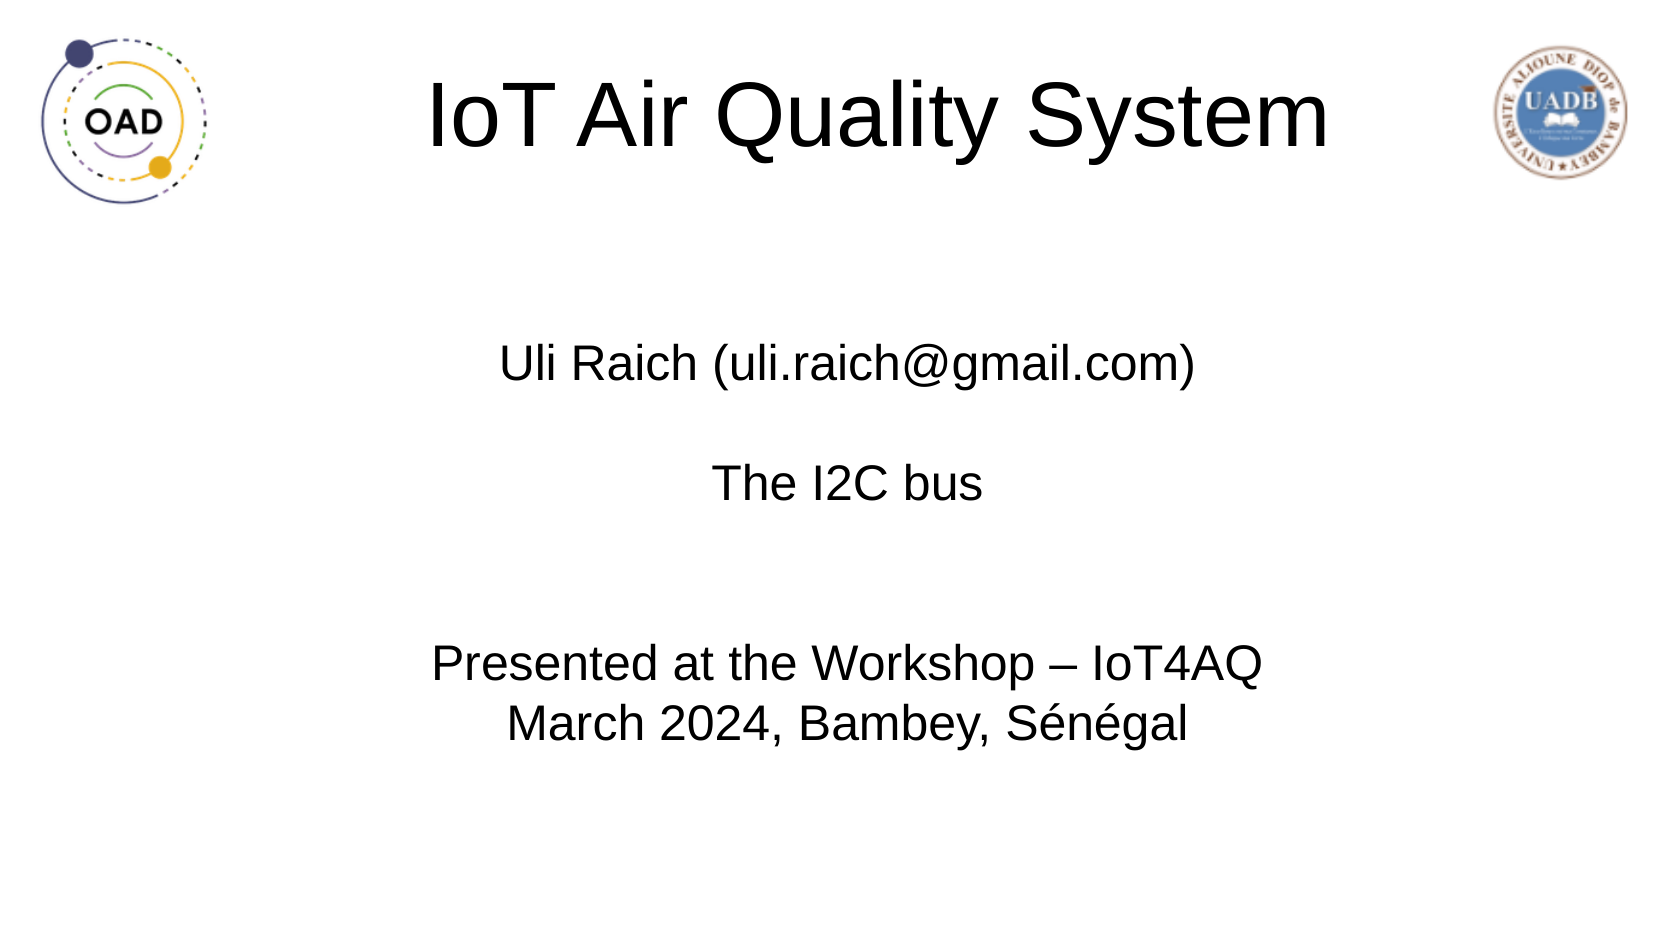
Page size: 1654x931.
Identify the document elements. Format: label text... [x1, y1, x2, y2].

picture [0, 24, 242, 225]
title IoT Air Quality System [295, 32, 1463, 188]
picture [1482, 37, 1641, 188]
subtitle Uli Raich (uli.raich@gmail.com) The I2C bus Presented at the Workshop – IoT4AQ March 2024, Bambey, Sénégal [82, 217, 1613, 863]
